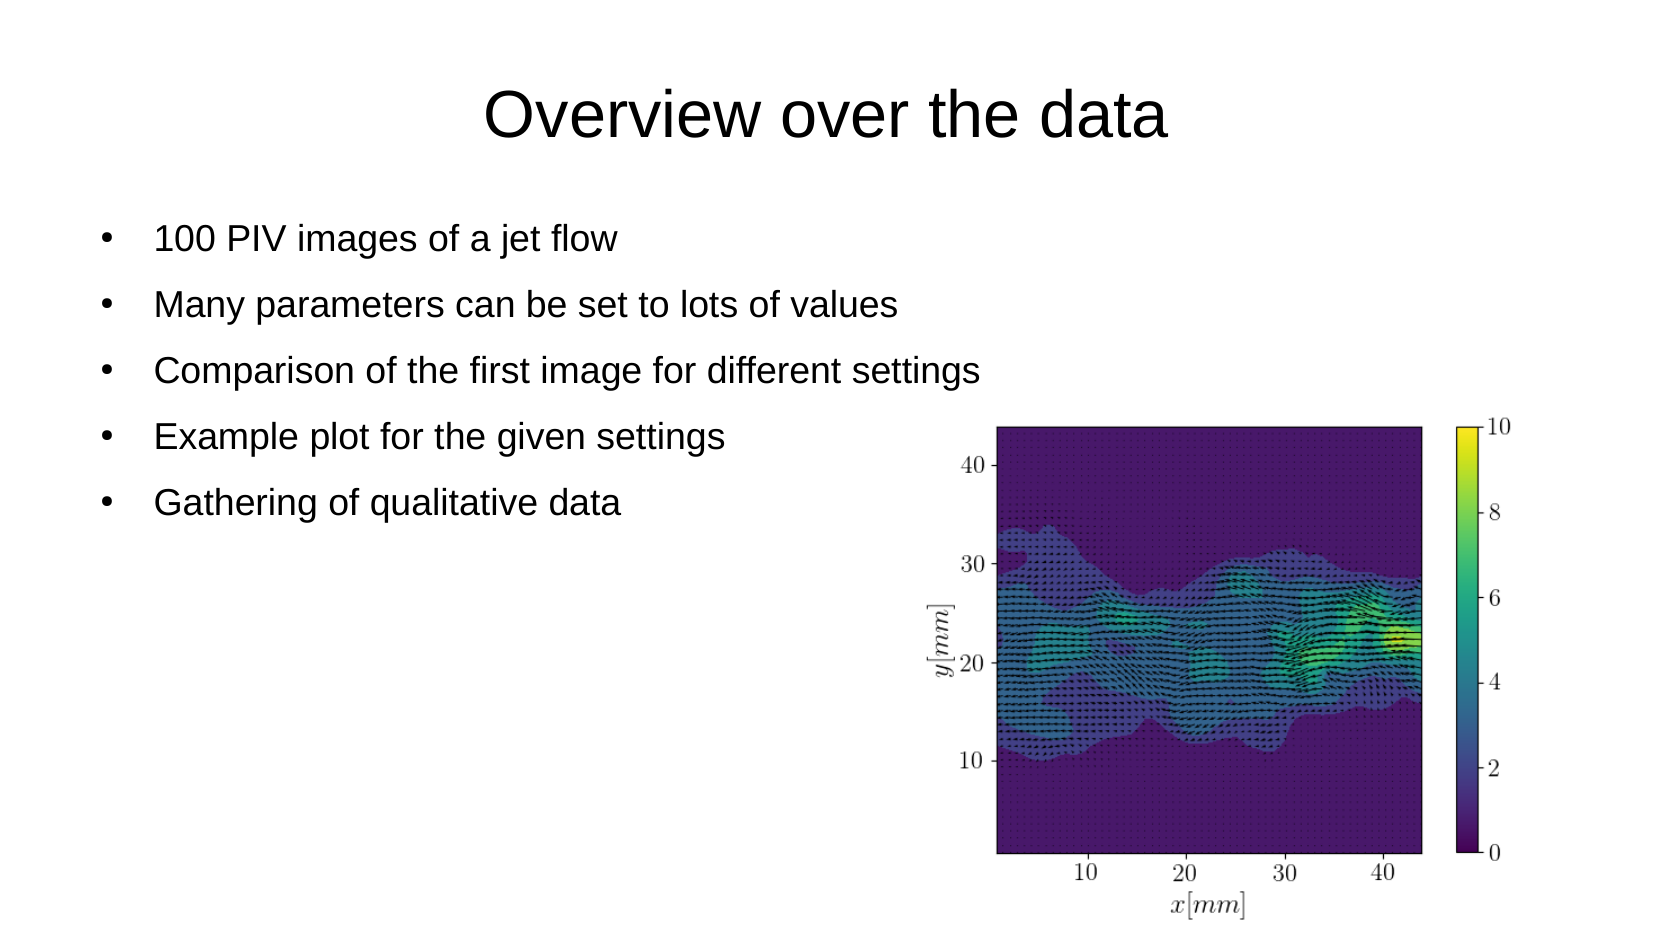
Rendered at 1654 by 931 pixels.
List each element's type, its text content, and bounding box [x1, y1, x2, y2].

title Overview over the data [82, 37, 1571, 193]
picture [750, 359, 1651, 923]
list 100 PIV images of a jet flow Many parameters can be set to lots of values Comparison of the first image for different settings Example plot for the given settings Gathering of qualitative data [82, 217, 1571, 757]
